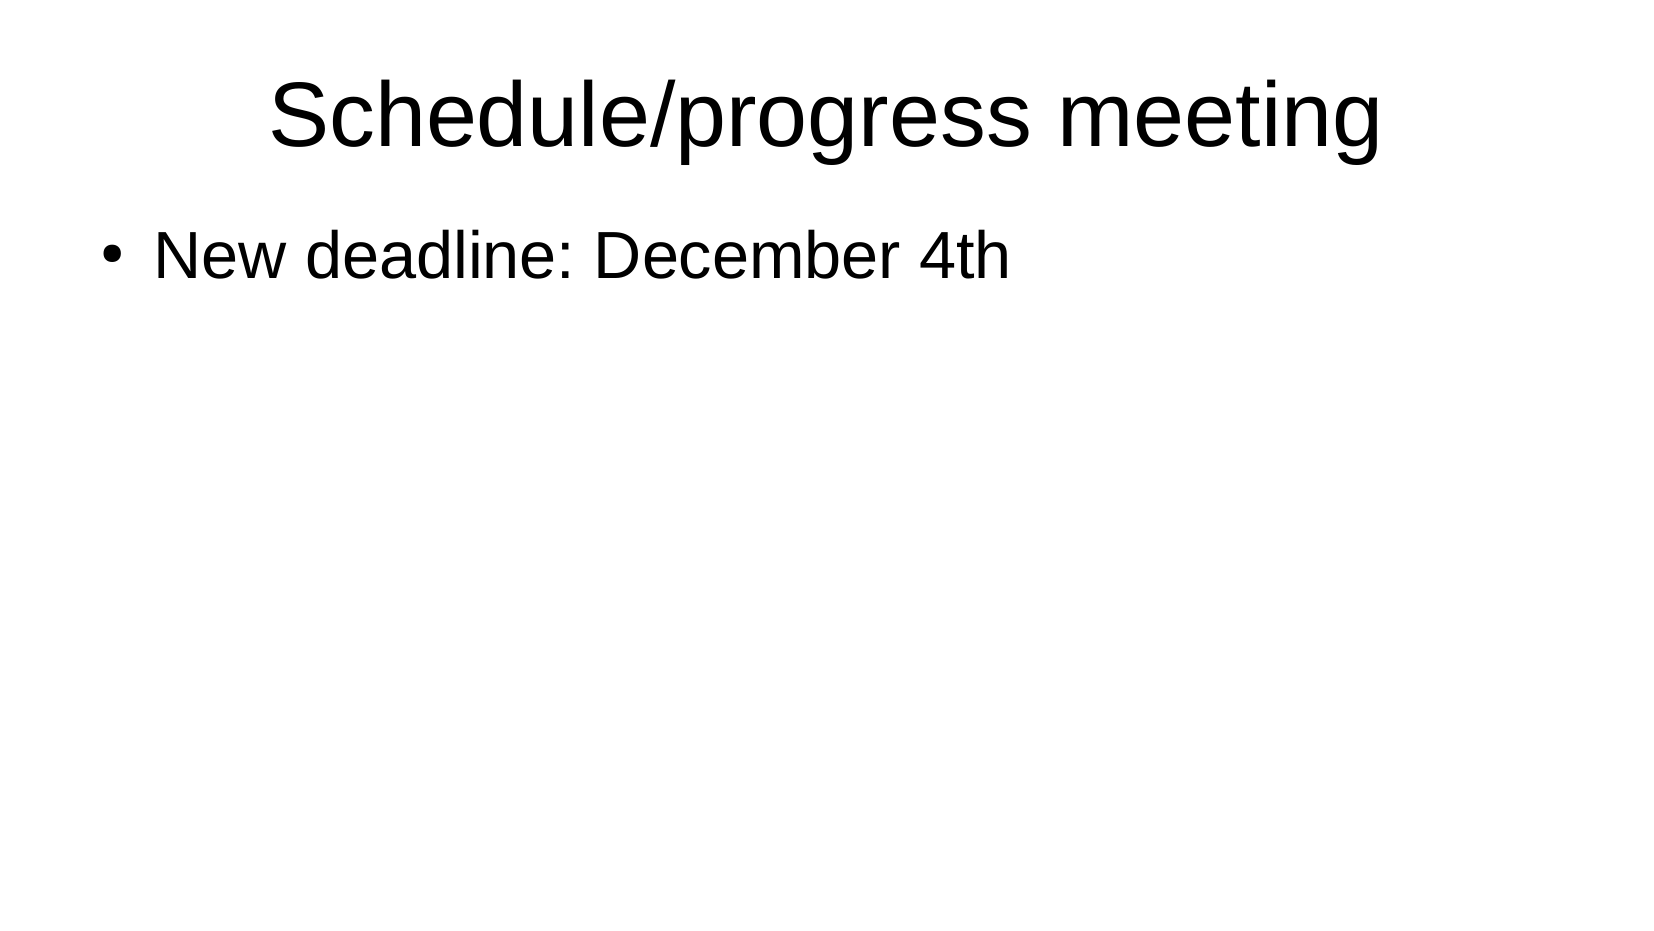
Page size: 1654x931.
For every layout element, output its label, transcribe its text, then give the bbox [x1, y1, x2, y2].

list New deadline: December 4th [82, 217, 1571, 758]
title Schedule/progress meeting [82, 37, 1571, 193]
